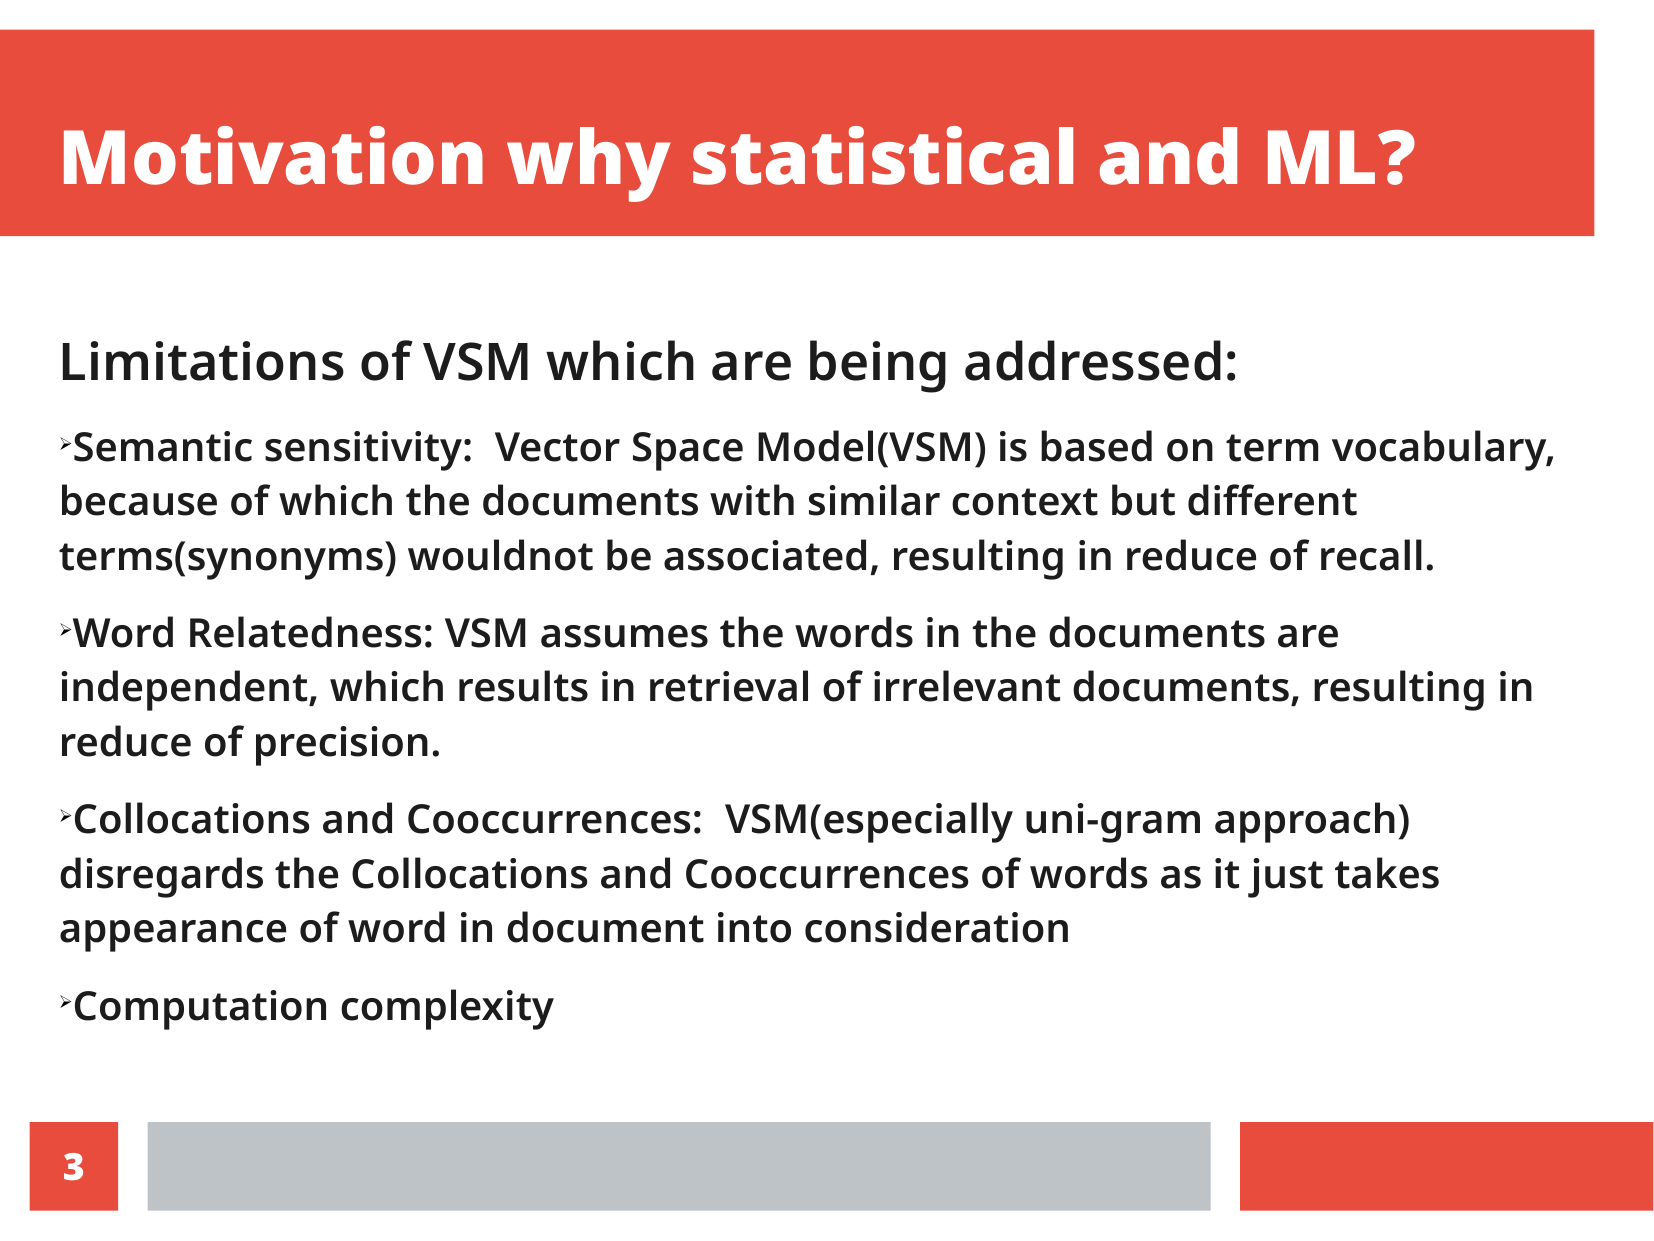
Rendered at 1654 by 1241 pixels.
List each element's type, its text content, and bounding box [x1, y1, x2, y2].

list Limitations of VSM which are being addressed: Semantic sensitivity: Vector Space Model(VSM) is based on term vocabulary, because of which the documents with similar context but different terms(synonyms) wouldnot be associated, resulting in reduce of recall. Word Relatedness: VSM assumes the words in the documents are independent, which results in retrieval of irrelevant documents, resulting in reduce of precision. Collocations and Cooccurrences: VSM(especially uni-gram approach) disregards the Collocations and Cooccurrences of words as it just takes appearance of word in document into consideration Computation complexity [59, 324, 1565, 1093]
title Motivation why statistical and ML? [59, 59, 1595, 207]
